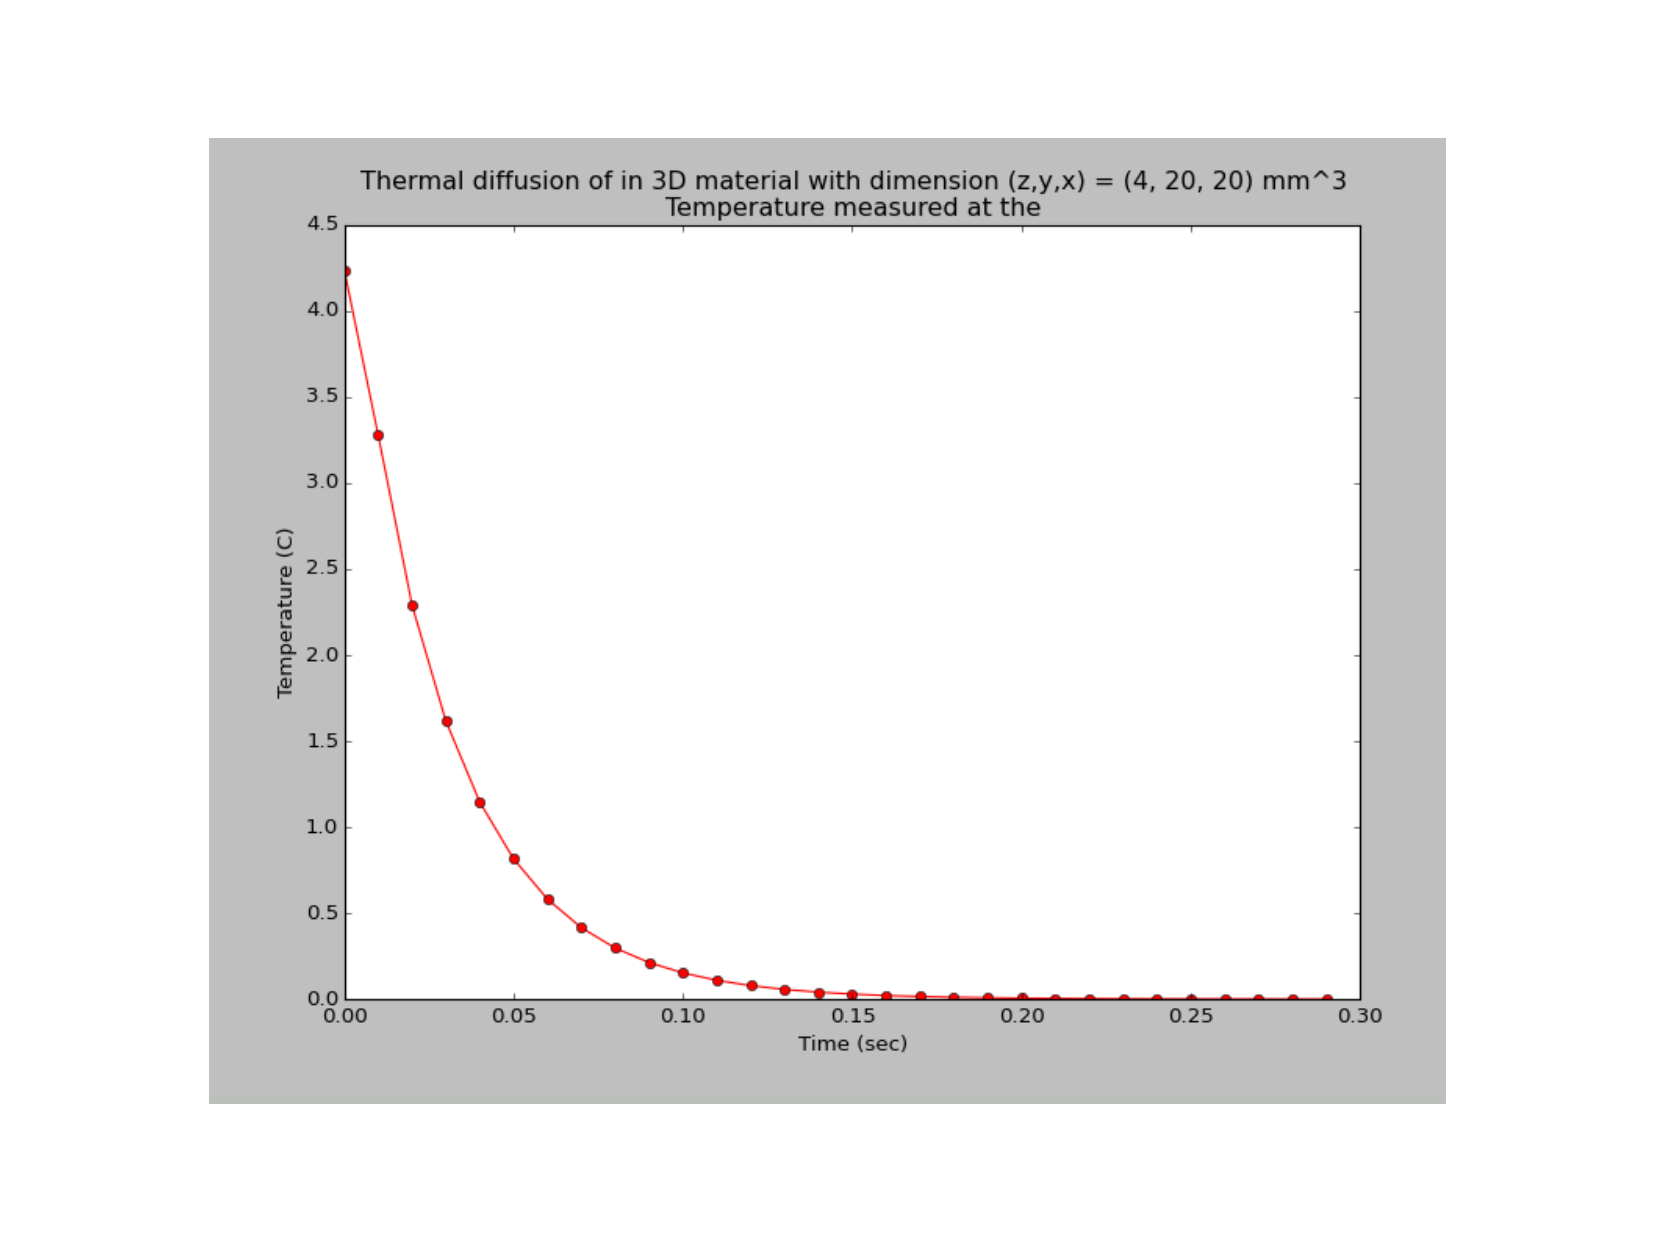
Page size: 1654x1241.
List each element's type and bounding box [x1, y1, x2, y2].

picture [209, 138, 1446, 1105]
